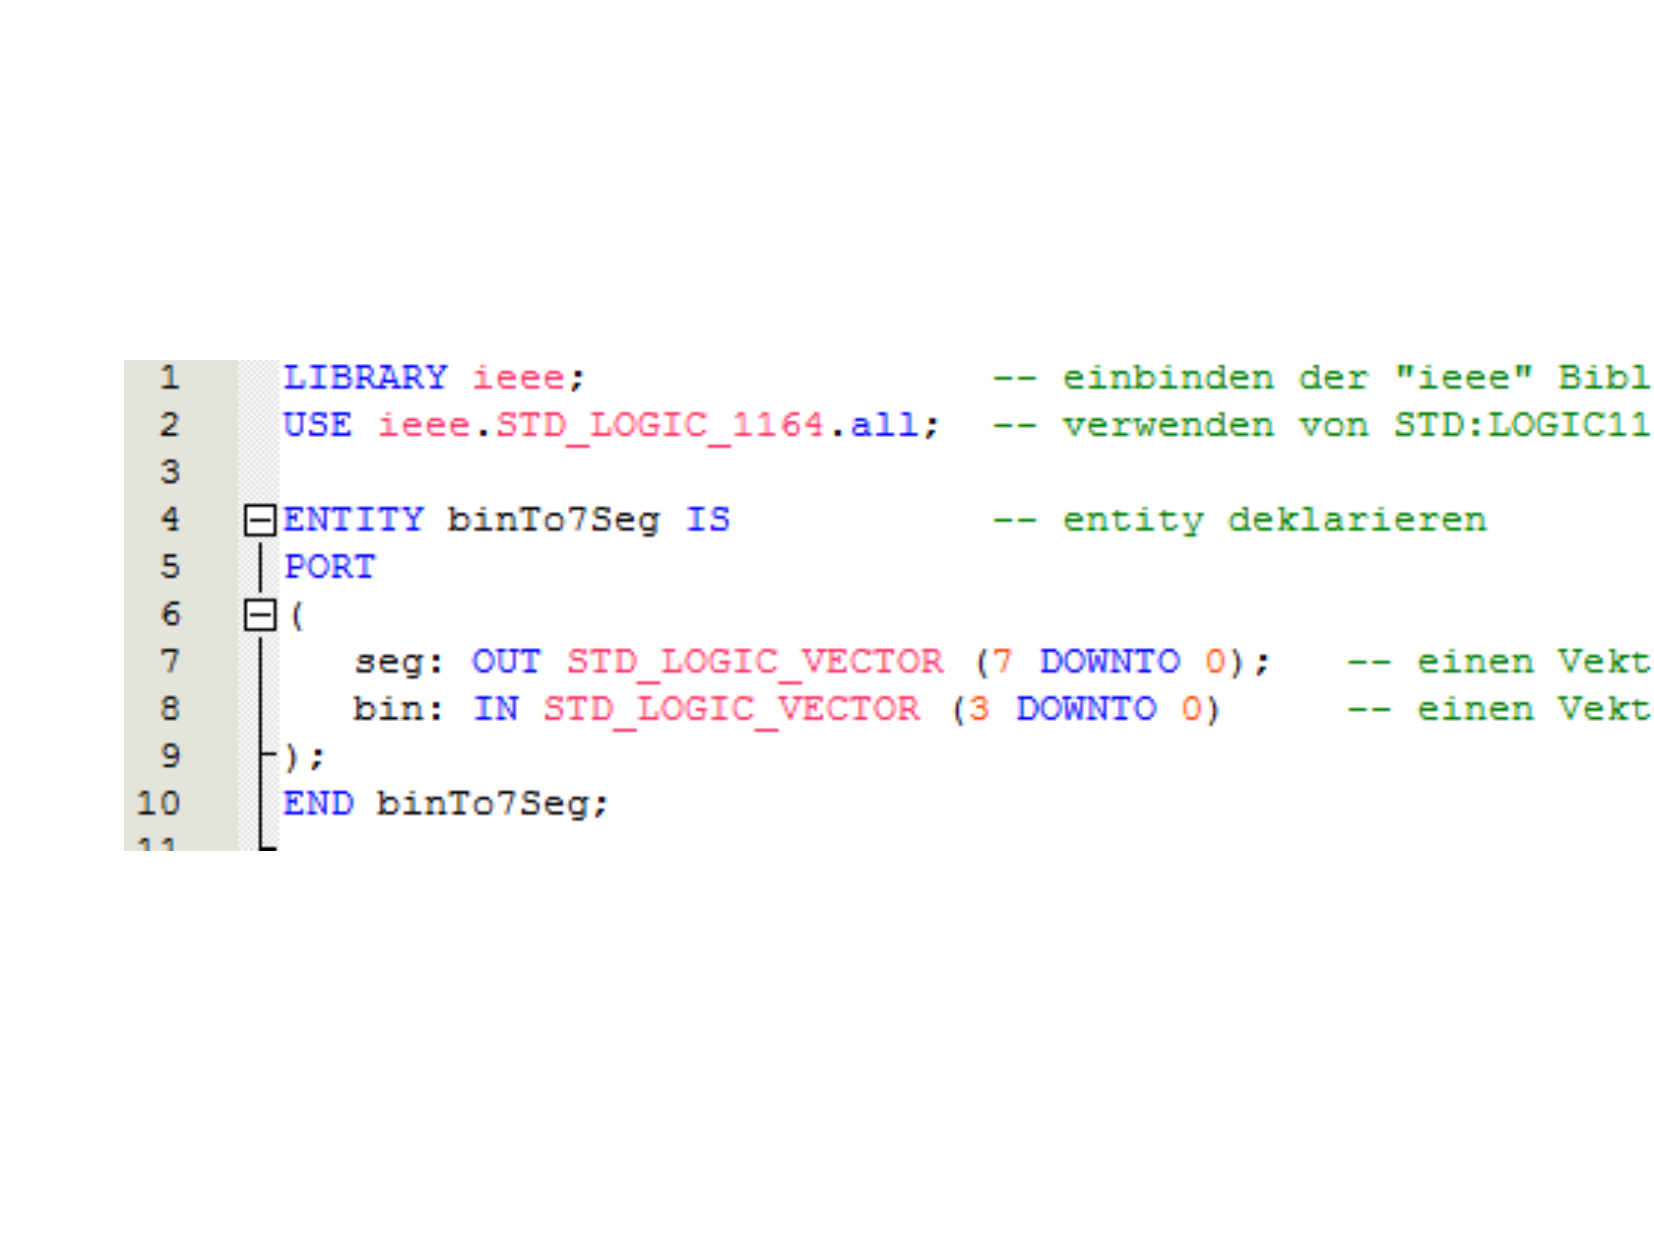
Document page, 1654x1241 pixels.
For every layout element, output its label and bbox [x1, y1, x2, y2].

picture [124, 360, 1654, 851]
